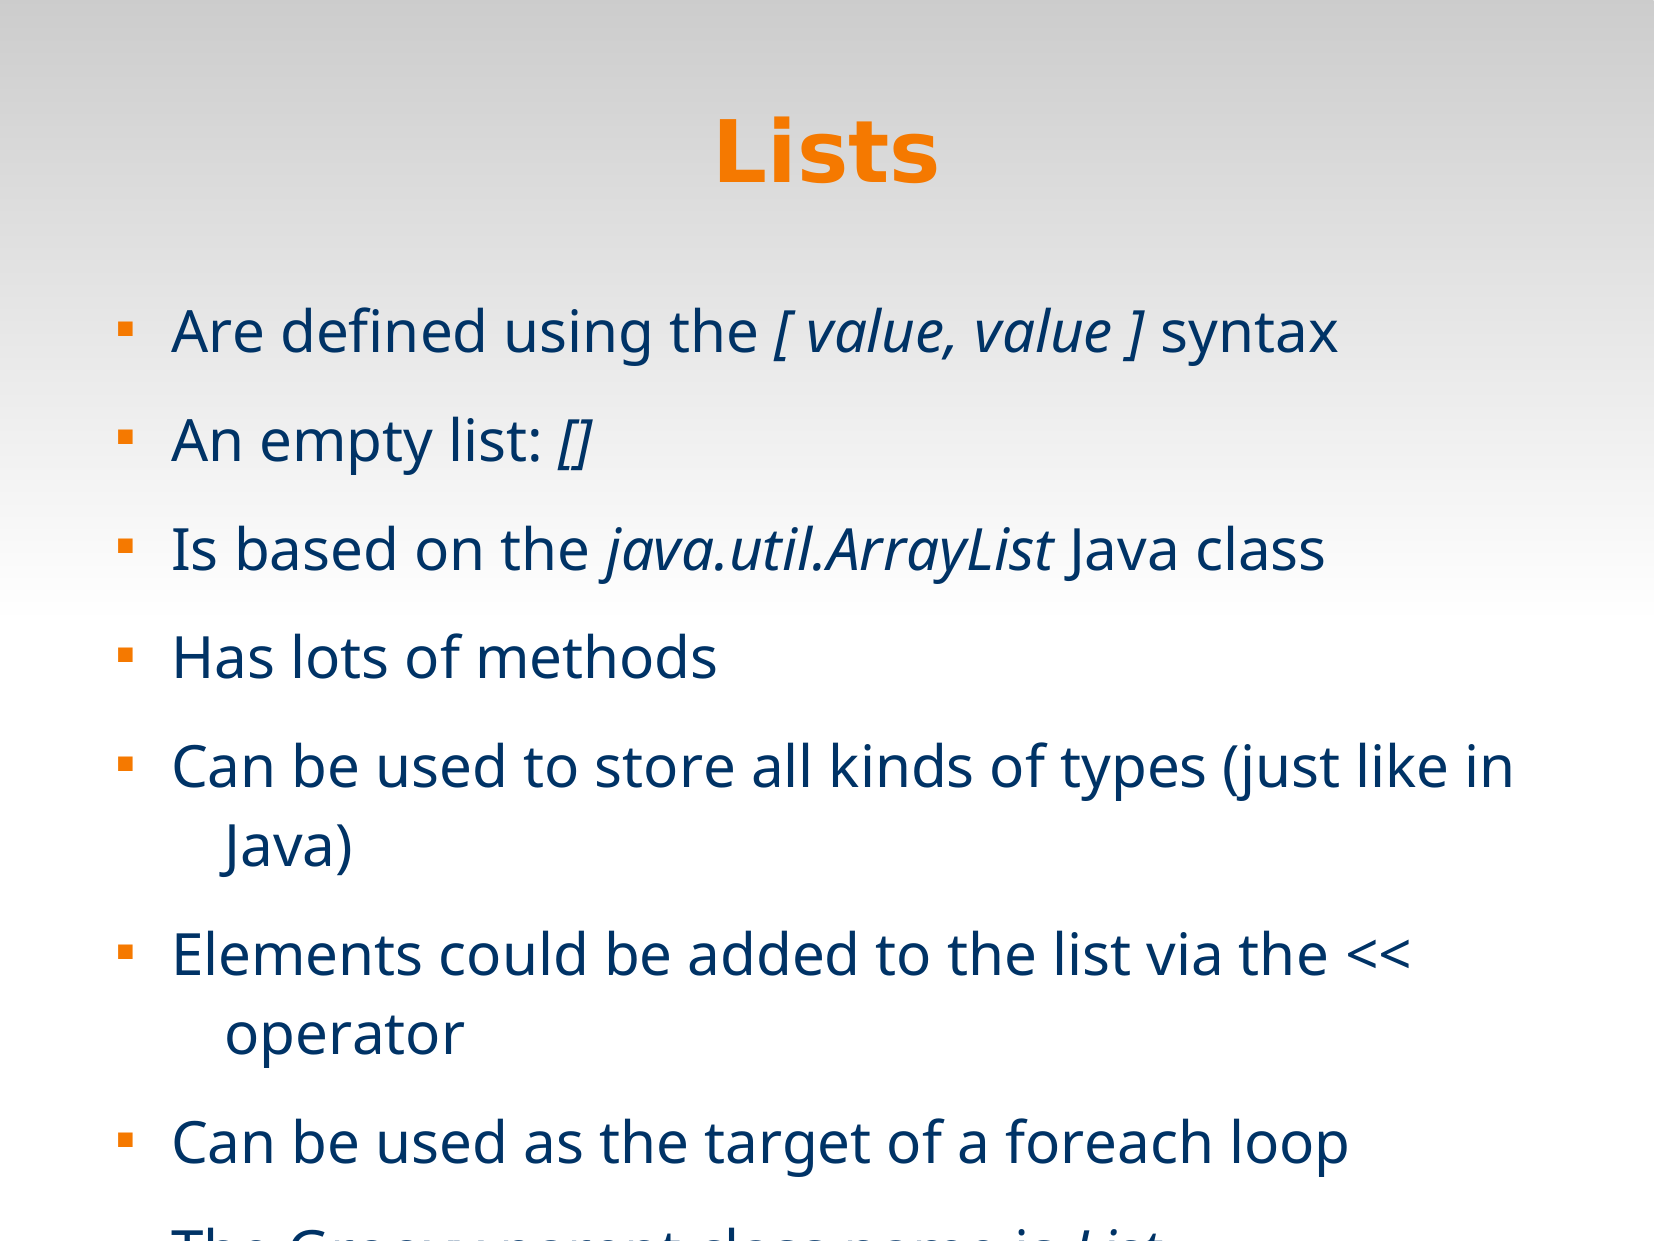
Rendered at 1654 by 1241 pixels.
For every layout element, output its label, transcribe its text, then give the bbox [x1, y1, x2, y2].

list Are defined using the [ value, value ] syntax An empty list: [] Is based on the java.util.ArrayList Java class Has lots of methods Can be used to store all kinds of types (just like in Java) Elements could be added to the list via the << operator Can be used as the target of a foreach loop The Groovy parent class name is List [82, 290, 1571, 1175]
title Lists [82, 49, 1571, 257]
